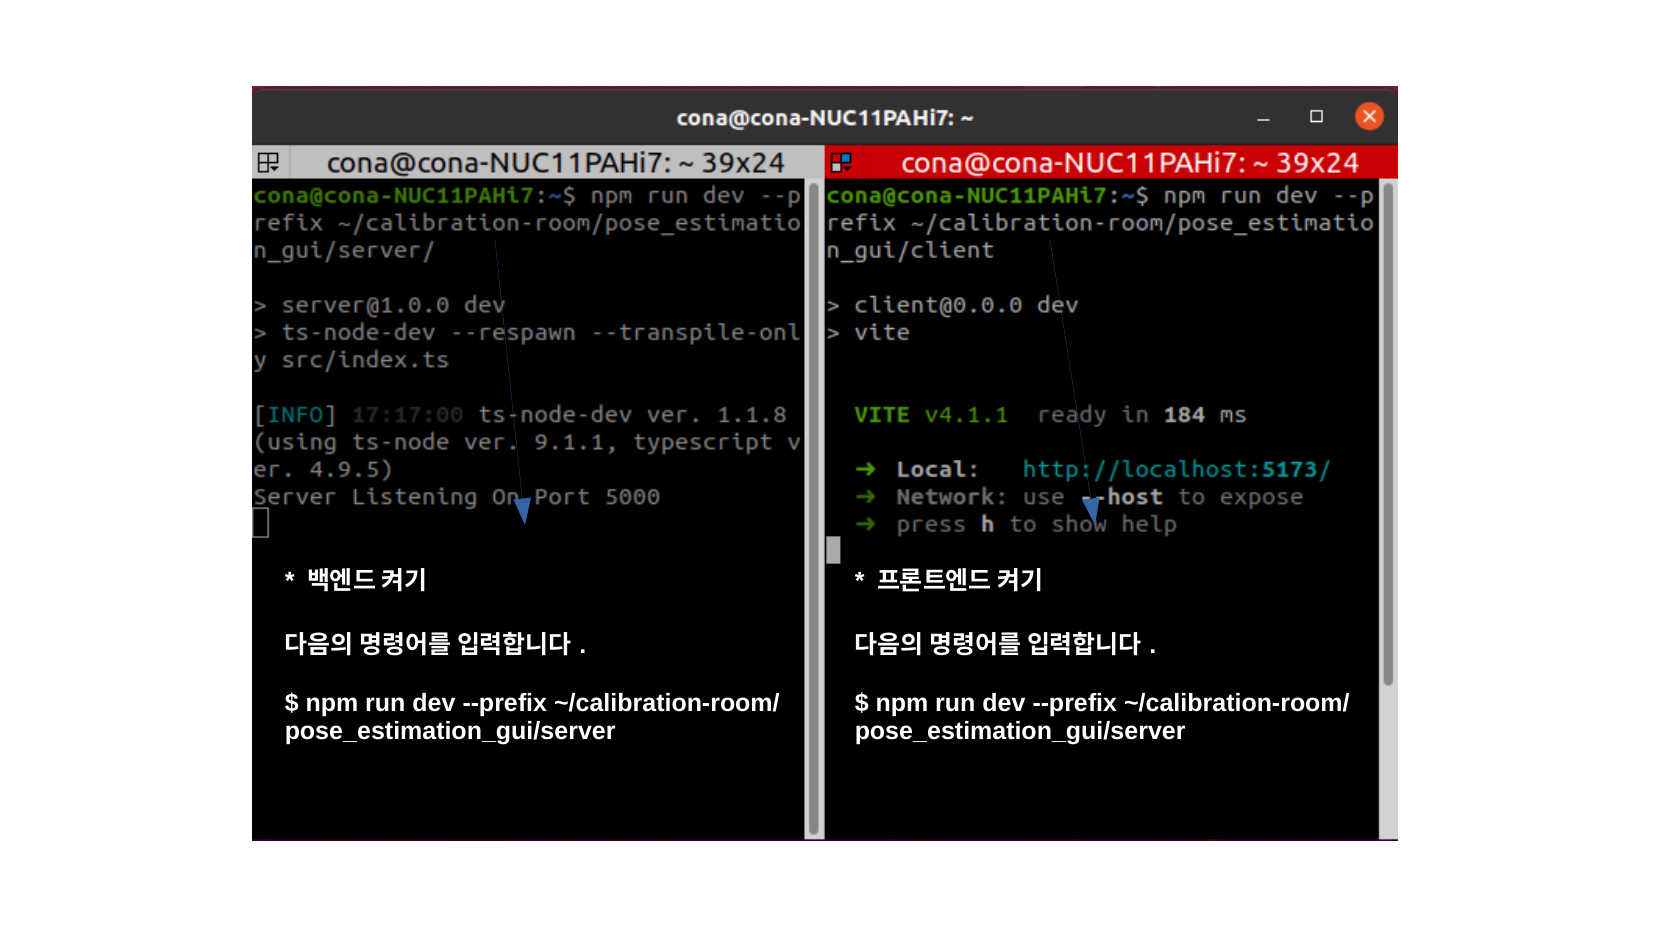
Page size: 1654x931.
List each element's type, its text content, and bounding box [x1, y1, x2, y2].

text_box * 프론트엔드 켜기 다음의 명령어를 입력합니다. $ npm run dev --prefix ~/calibration-room/ pose_estimation_gui/server [840, 540, 1321, 766]
text_box * 백엔드 켜기 다음의 명령어를 입력합니다. $ npm run dev --prefix ~/calibration-room/ pose_estimation_gui/server [270, 540, 751, 766]
picture [252, 86, 1398, 841]
